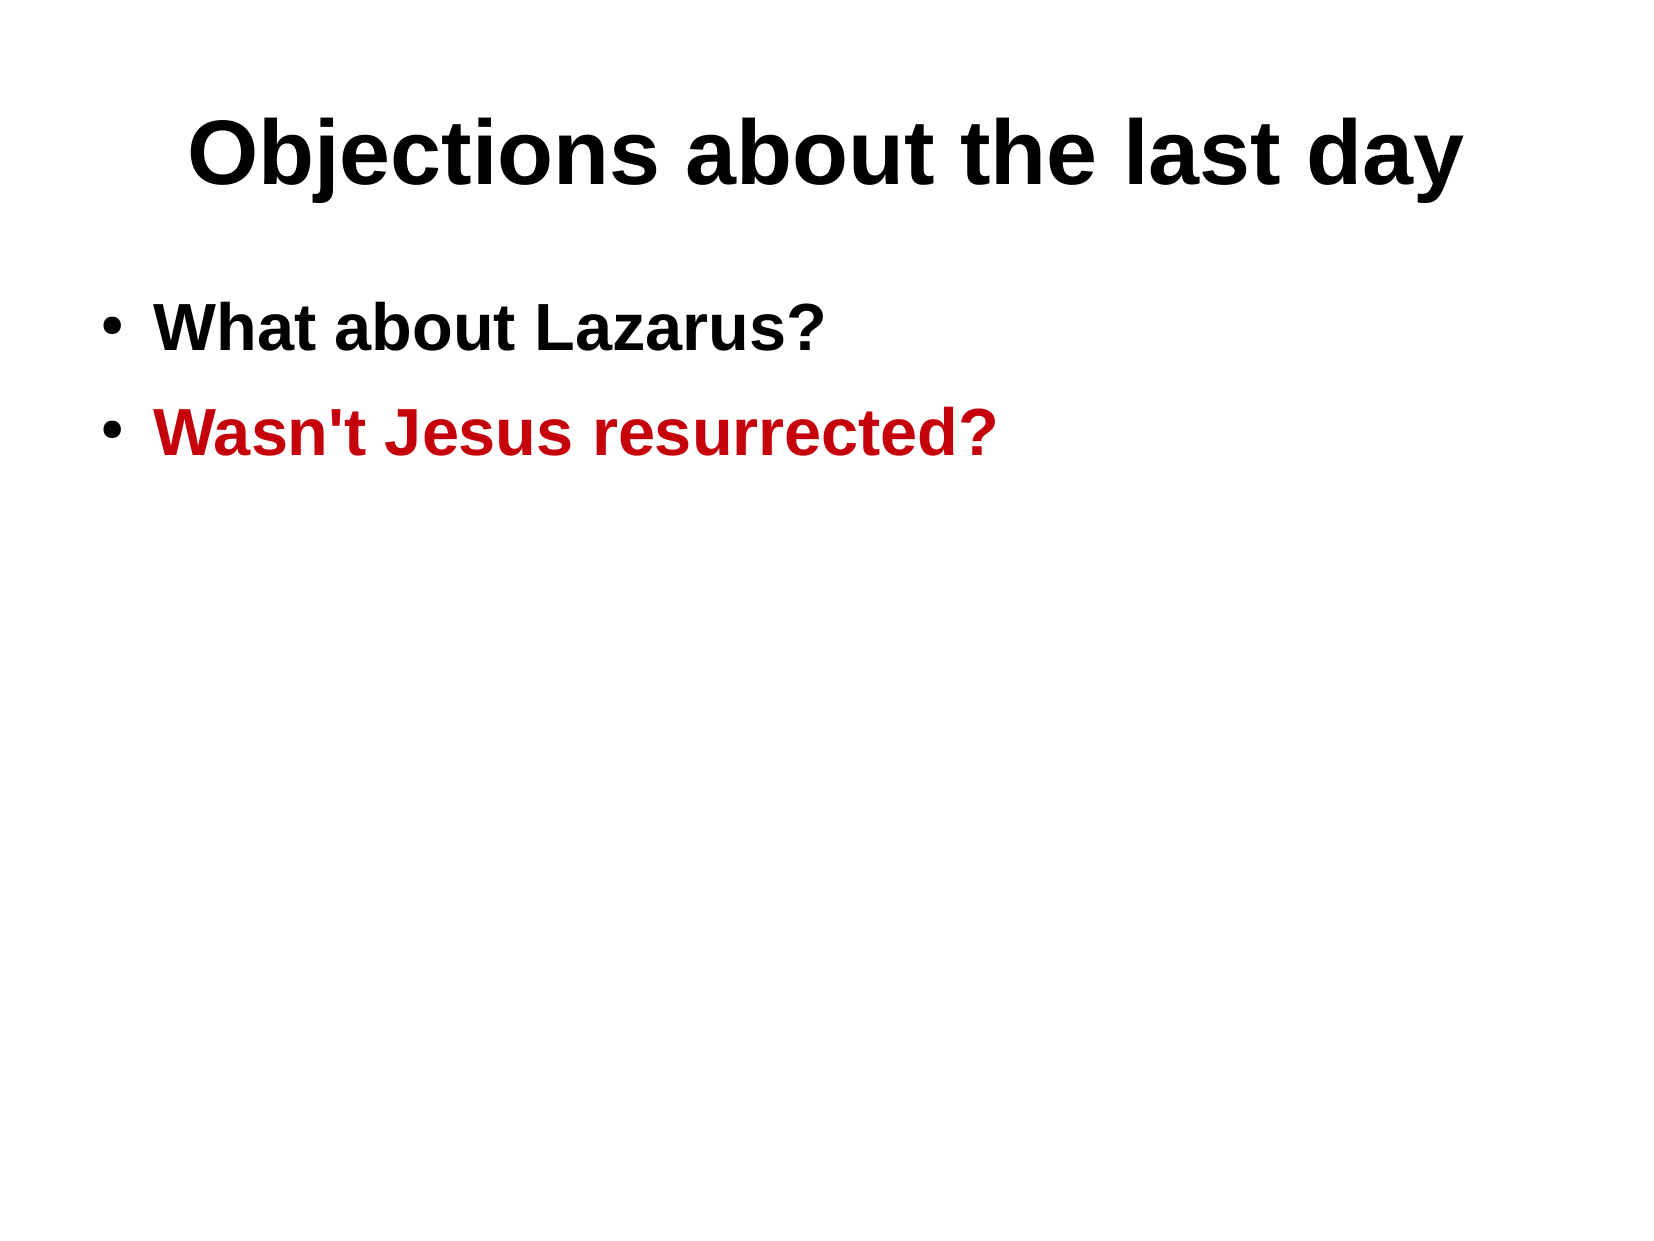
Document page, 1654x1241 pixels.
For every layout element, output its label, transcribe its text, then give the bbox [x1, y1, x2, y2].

title Objections about the last day [82, 49, 1571, 257]
list What about Lazarus? Wasn't Jesus resurrected? [82, 290, 1571, 1109]
